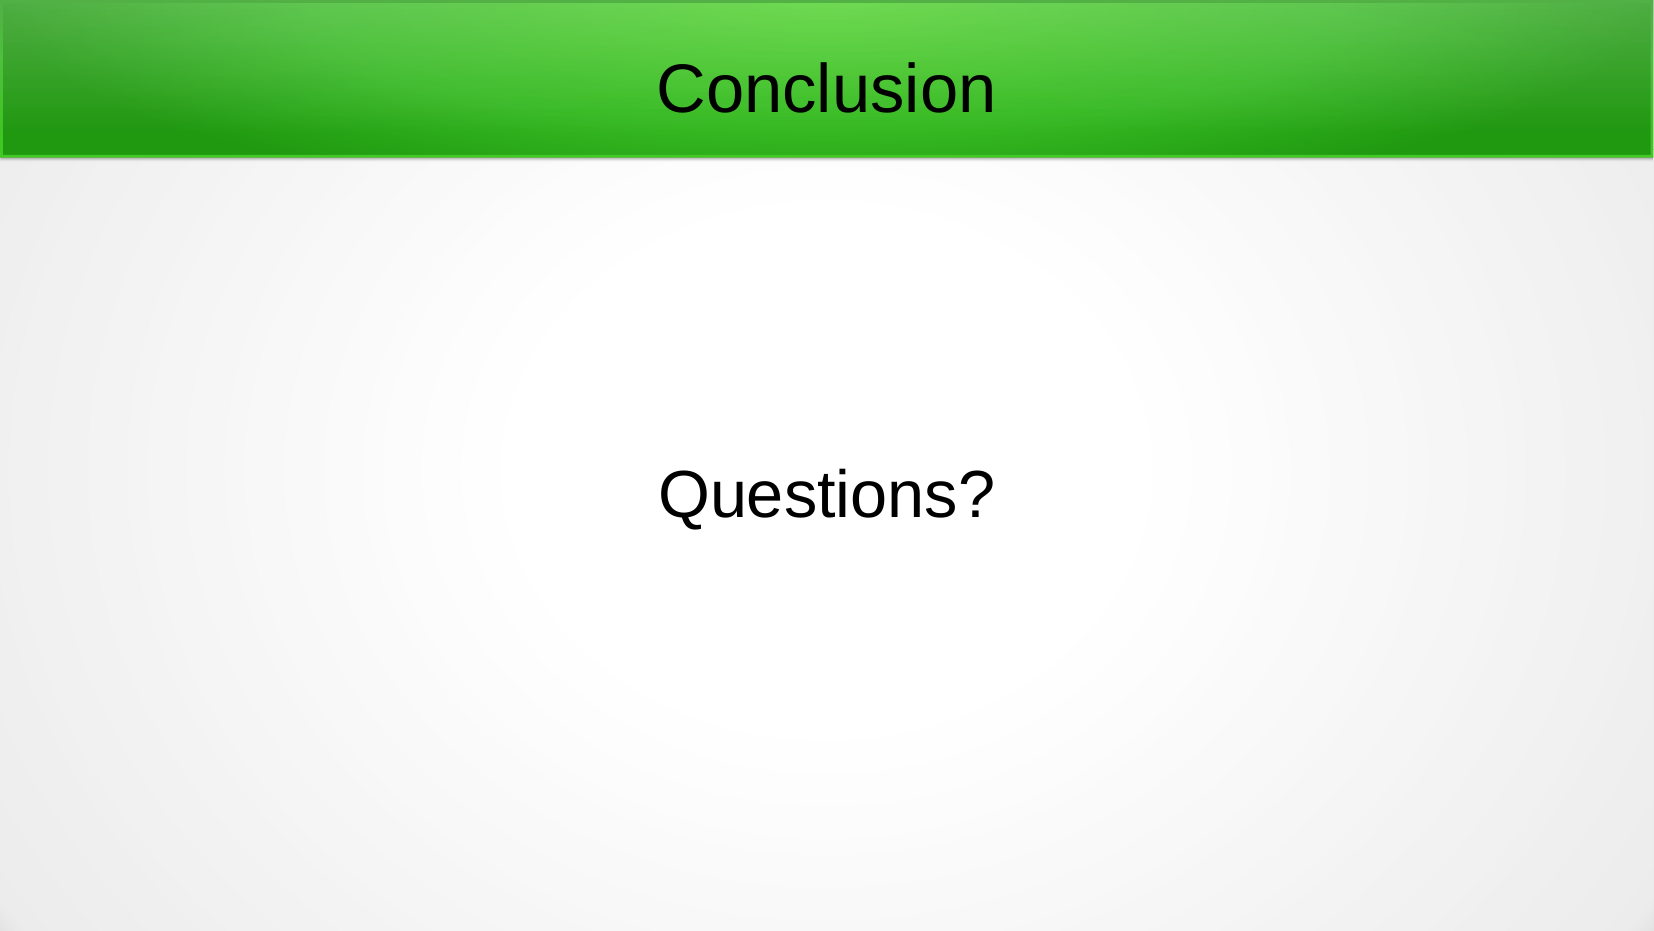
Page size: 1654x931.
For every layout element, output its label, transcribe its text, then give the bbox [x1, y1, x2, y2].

subtitle Questions? [82, 224, 1571, 764]
title Conclusion [82, 35, 1571, 142]
